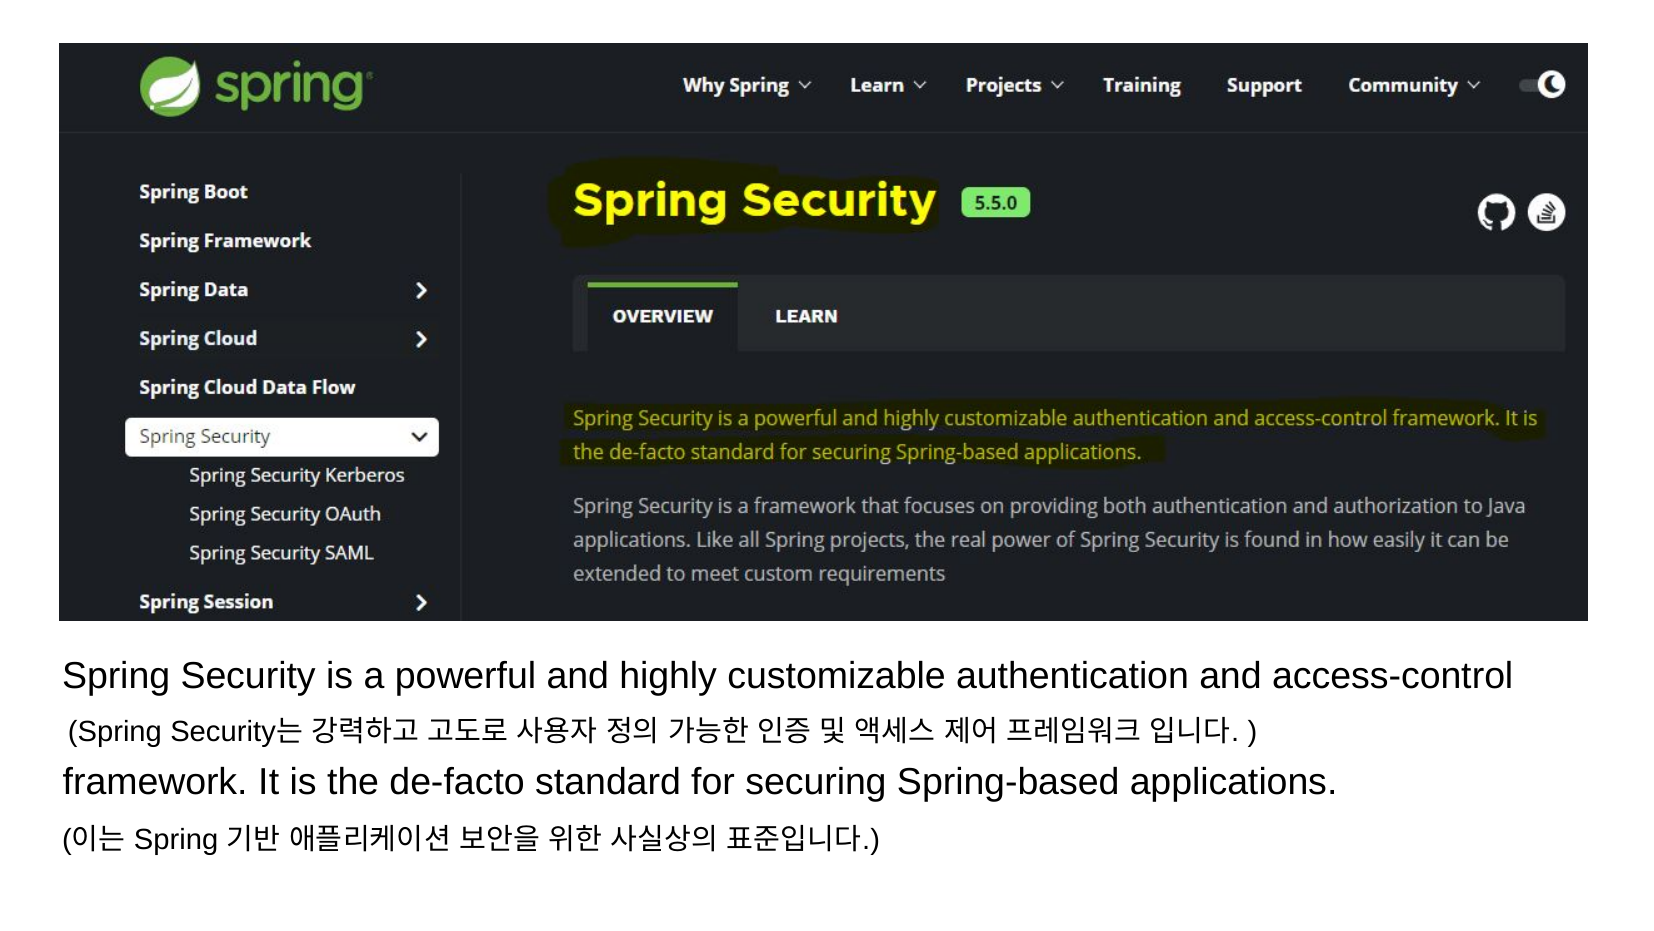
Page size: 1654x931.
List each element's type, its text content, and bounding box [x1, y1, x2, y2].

picture [59, 43, 1588, 621]
text_box (Spring Security는 강력하고 고도로 사용자 정의 가능한 인증 및 액세스 제어 프레임워크 입니다. ) [53, 679, 1530, 732]
text_box Spring Security is a powerful and highly customizable authentication and access-control [47, 625, 1606, 709]
text_box framework. It is the de-facto standard for securing Spring-based applications. [47, 732, 1607, 811]
text_box (이는 Spring 기반 애플리케이션 보안을 위한 사실상의 표준입니다.) [47, 787, 1524, 853]
